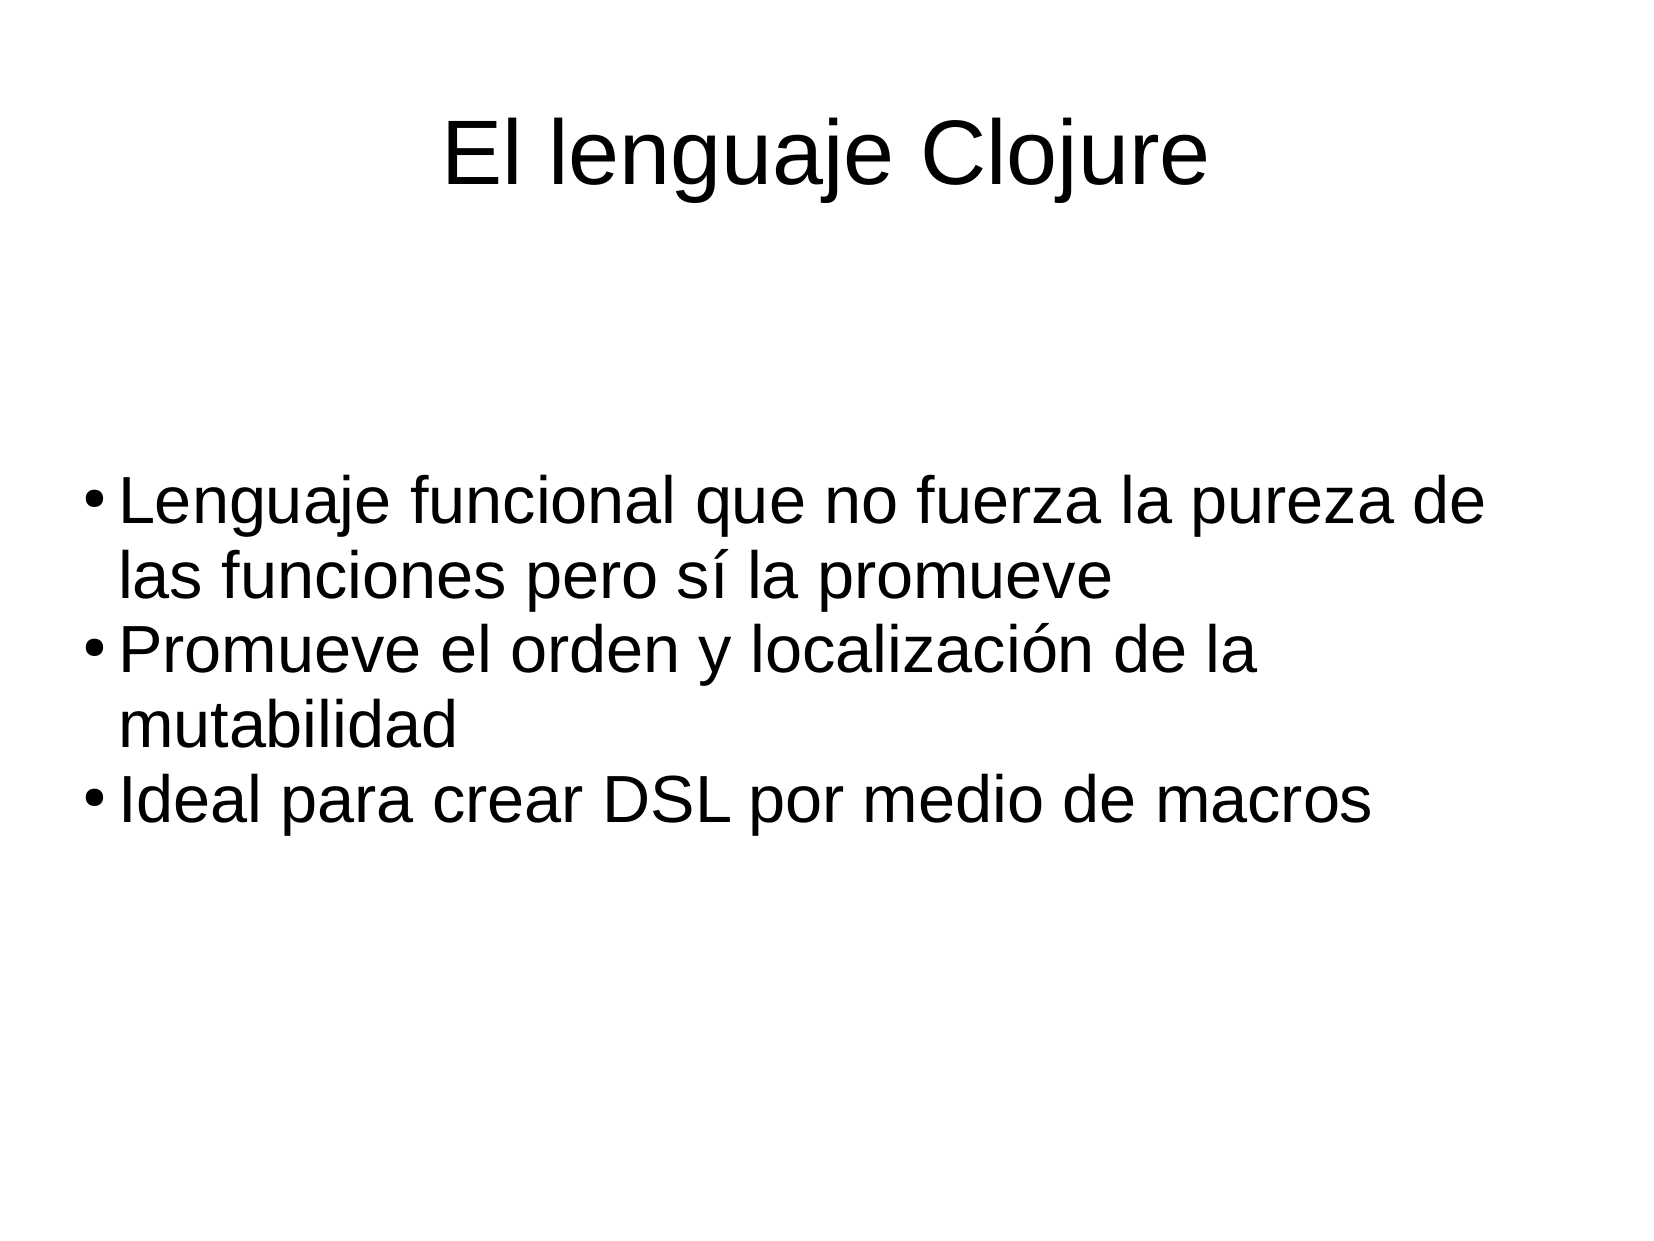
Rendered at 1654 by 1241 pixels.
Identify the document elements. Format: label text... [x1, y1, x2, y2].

subtitle Lenguaje funcional que no fuerza la pureza de las funciones pero sí la promueve Promueve el orden y localización de la mutabilidad Ideal para crear DSL por medio de macros [82, 290, 1571, 1010]
title El lenguaje Clojure [82, 49, 1571, 257]
